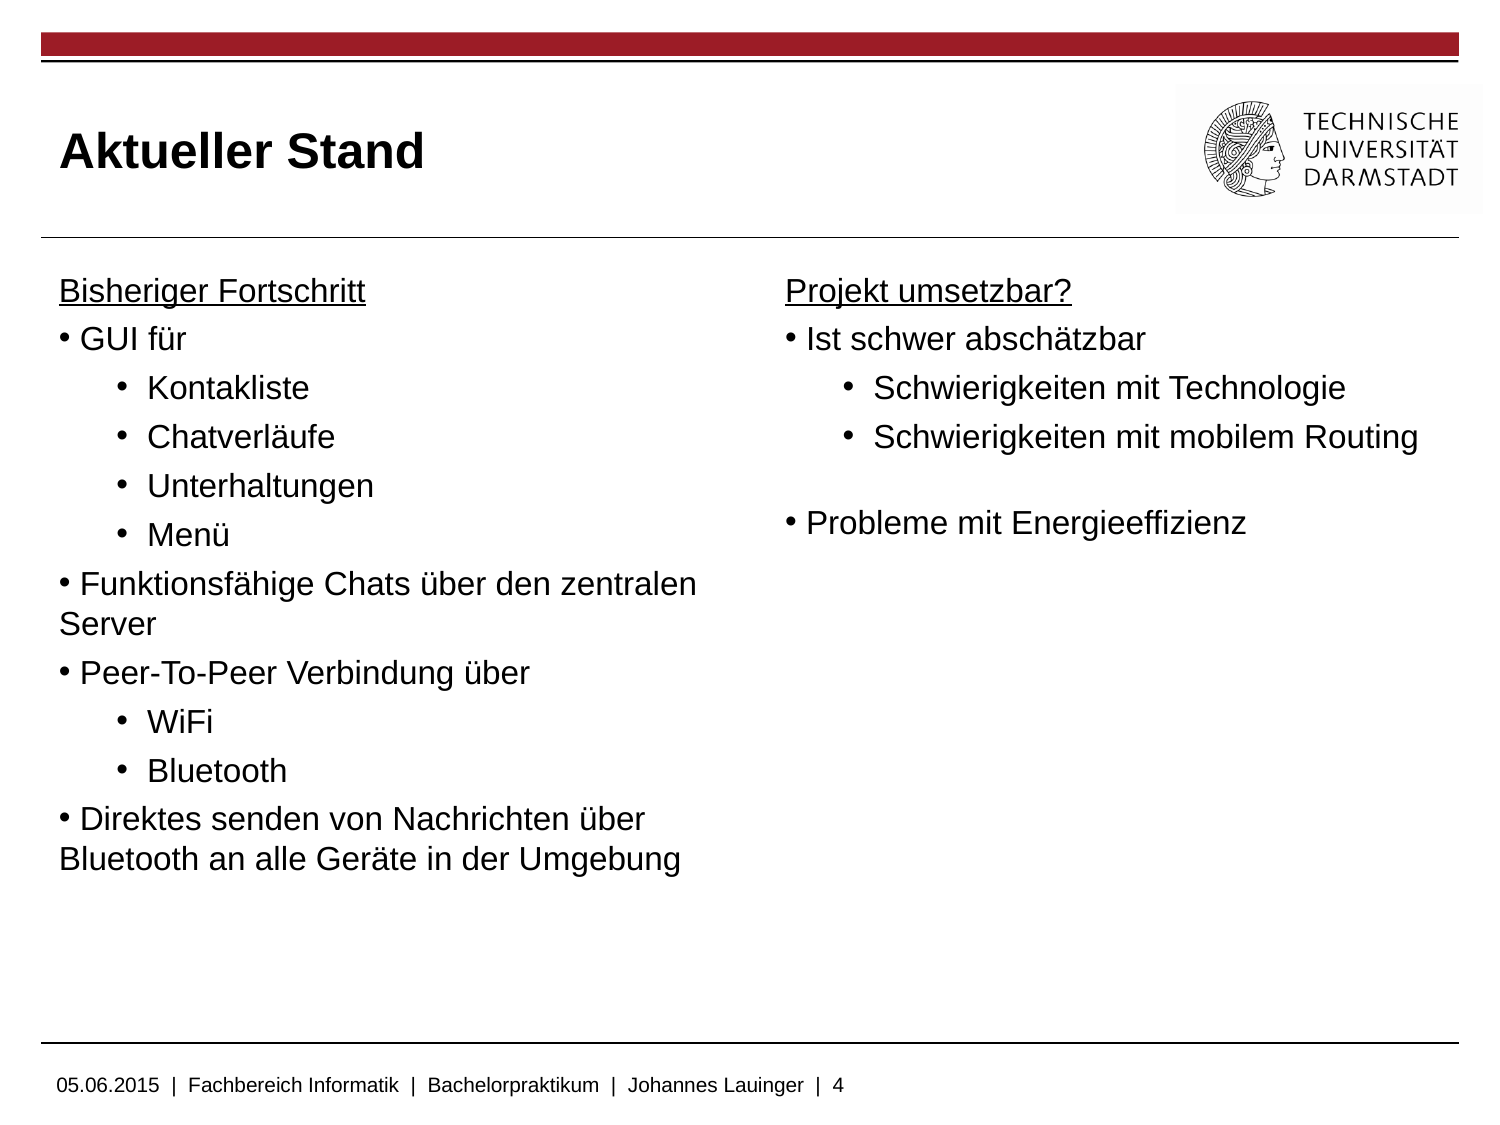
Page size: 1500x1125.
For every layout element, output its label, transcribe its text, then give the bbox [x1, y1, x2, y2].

title Aktueller Stand [58, 80, 1149, 218]
list Bisheriger Fortschritt GUI für Kontakliste Chatverläufe Unterhaltungen Menü Funktionsfähige Chats über den zentralen Server Peer-To-Peer Verbindung über WiFi Bluetooth Direktes senden von Nachrichten über Bluetooth an alle Geräte in der Umgebung [58, 261, 738, 1008]
list Projekt umsetzbar? Ist schwer abschätzbar Schwierigkeiten mit Technologie Schwierigkeiten mit mobilem Routing Probleme mit Energieeffizienz [785, 261, 1459, 1008]
picture [1175, 84, 1483, 214]
